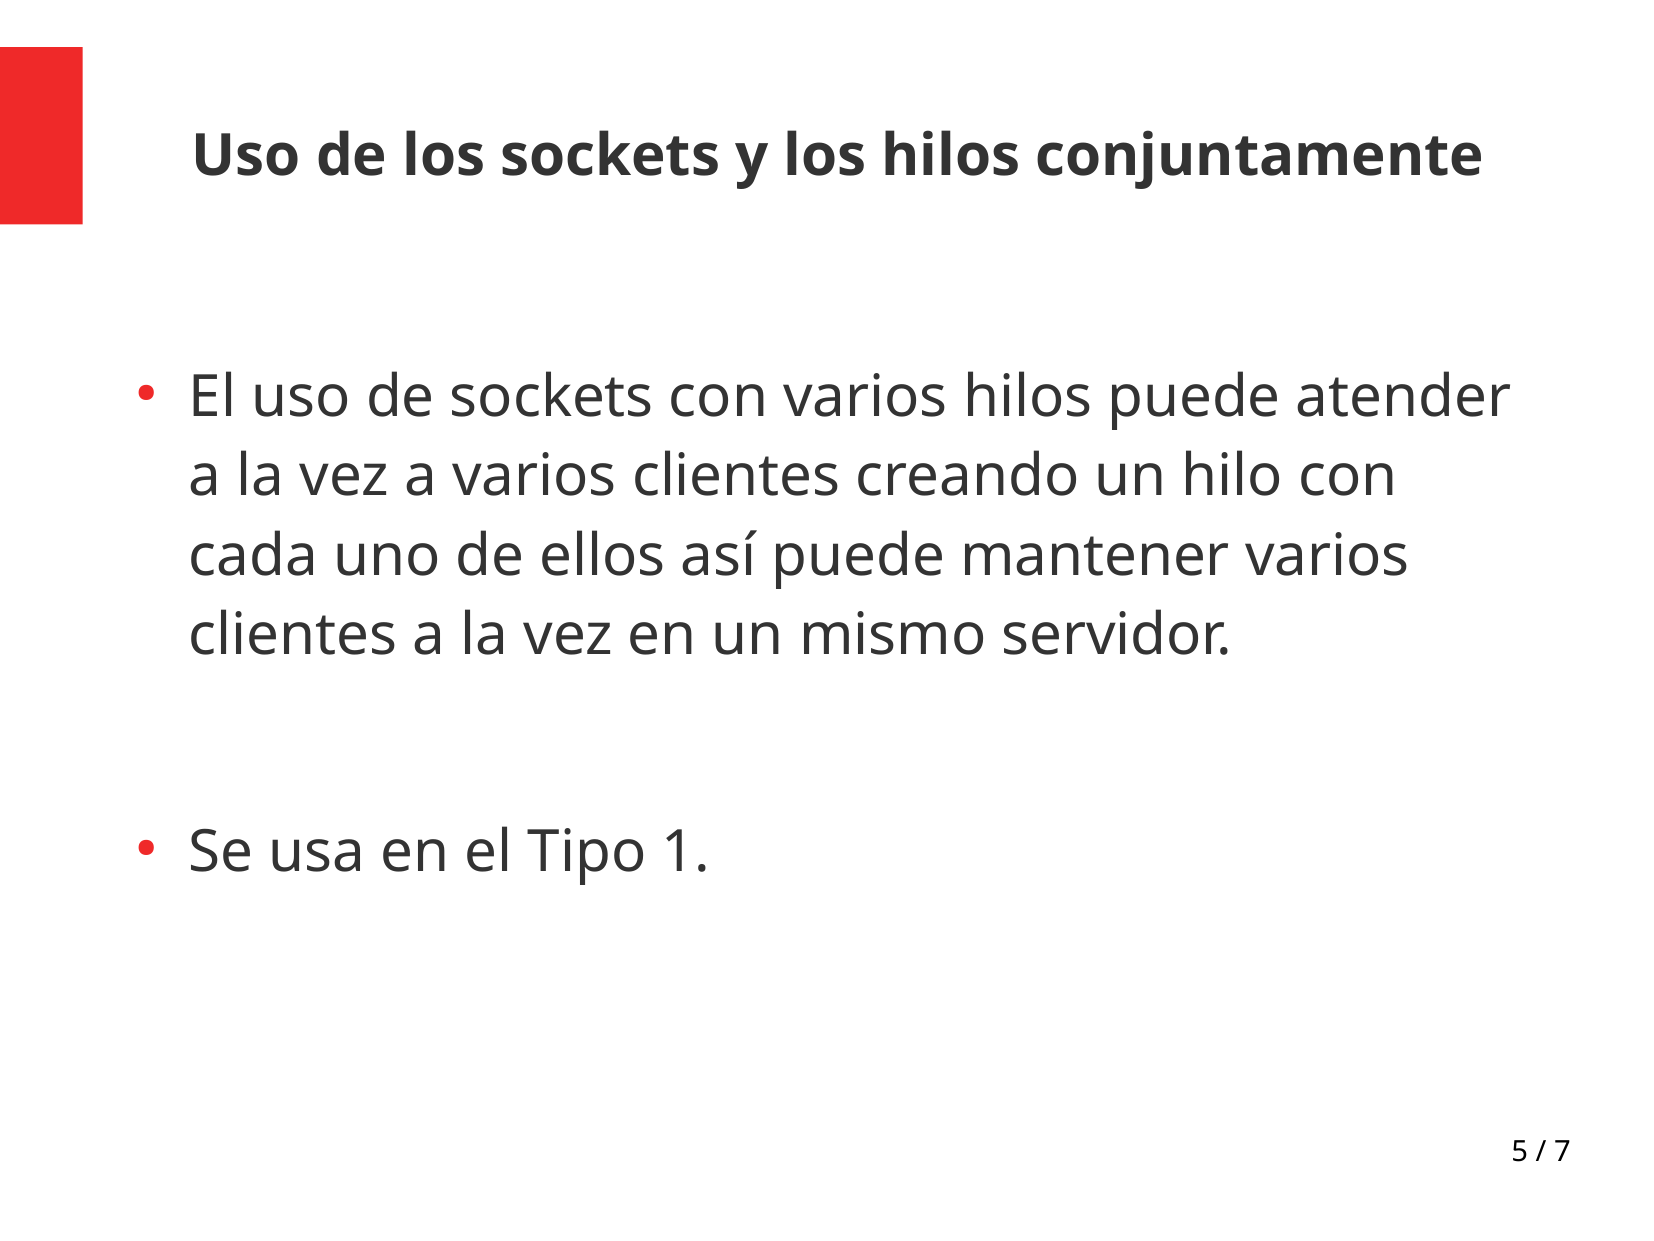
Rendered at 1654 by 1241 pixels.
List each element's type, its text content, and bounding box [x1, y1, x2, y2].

title Uso de los sockets y los hilos conjuntamente [118, 49, 1571, 257]
list El uso de sockets con varios hilos puede atender a la vez a varios clientes creando un hilo con cada uno de ellos así puede mantener varios clientes a la vez en un mismo servidor. Se usa en el Tipo 1. [118, 354, 1536, 1074]
